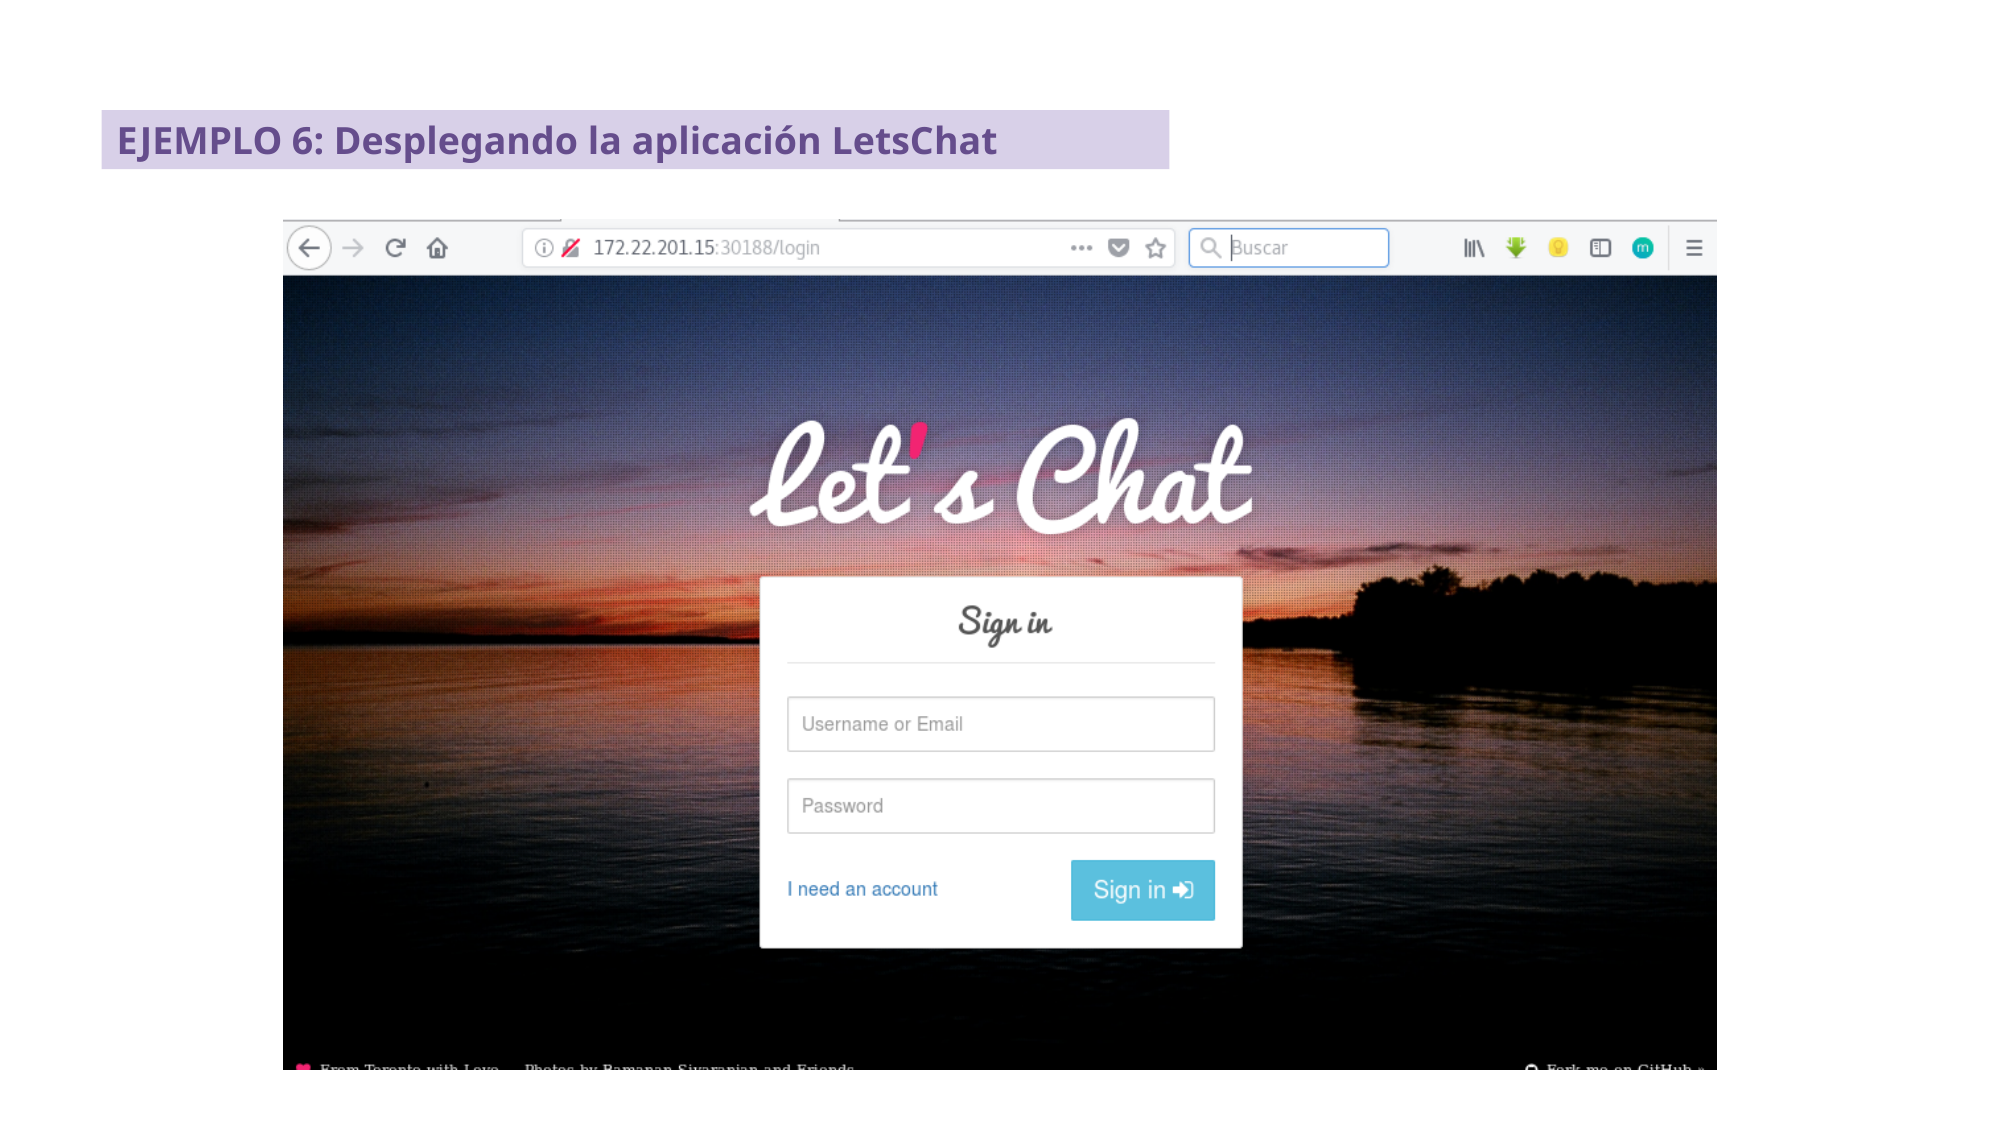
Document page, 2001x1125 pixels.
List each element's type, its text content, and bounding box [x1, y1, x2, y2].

text_box EJEMPLO 6: Desplegando la aplicación LetsChat [101, 110, 1170, 170]
picture [283, 219, 1717, 1070]
